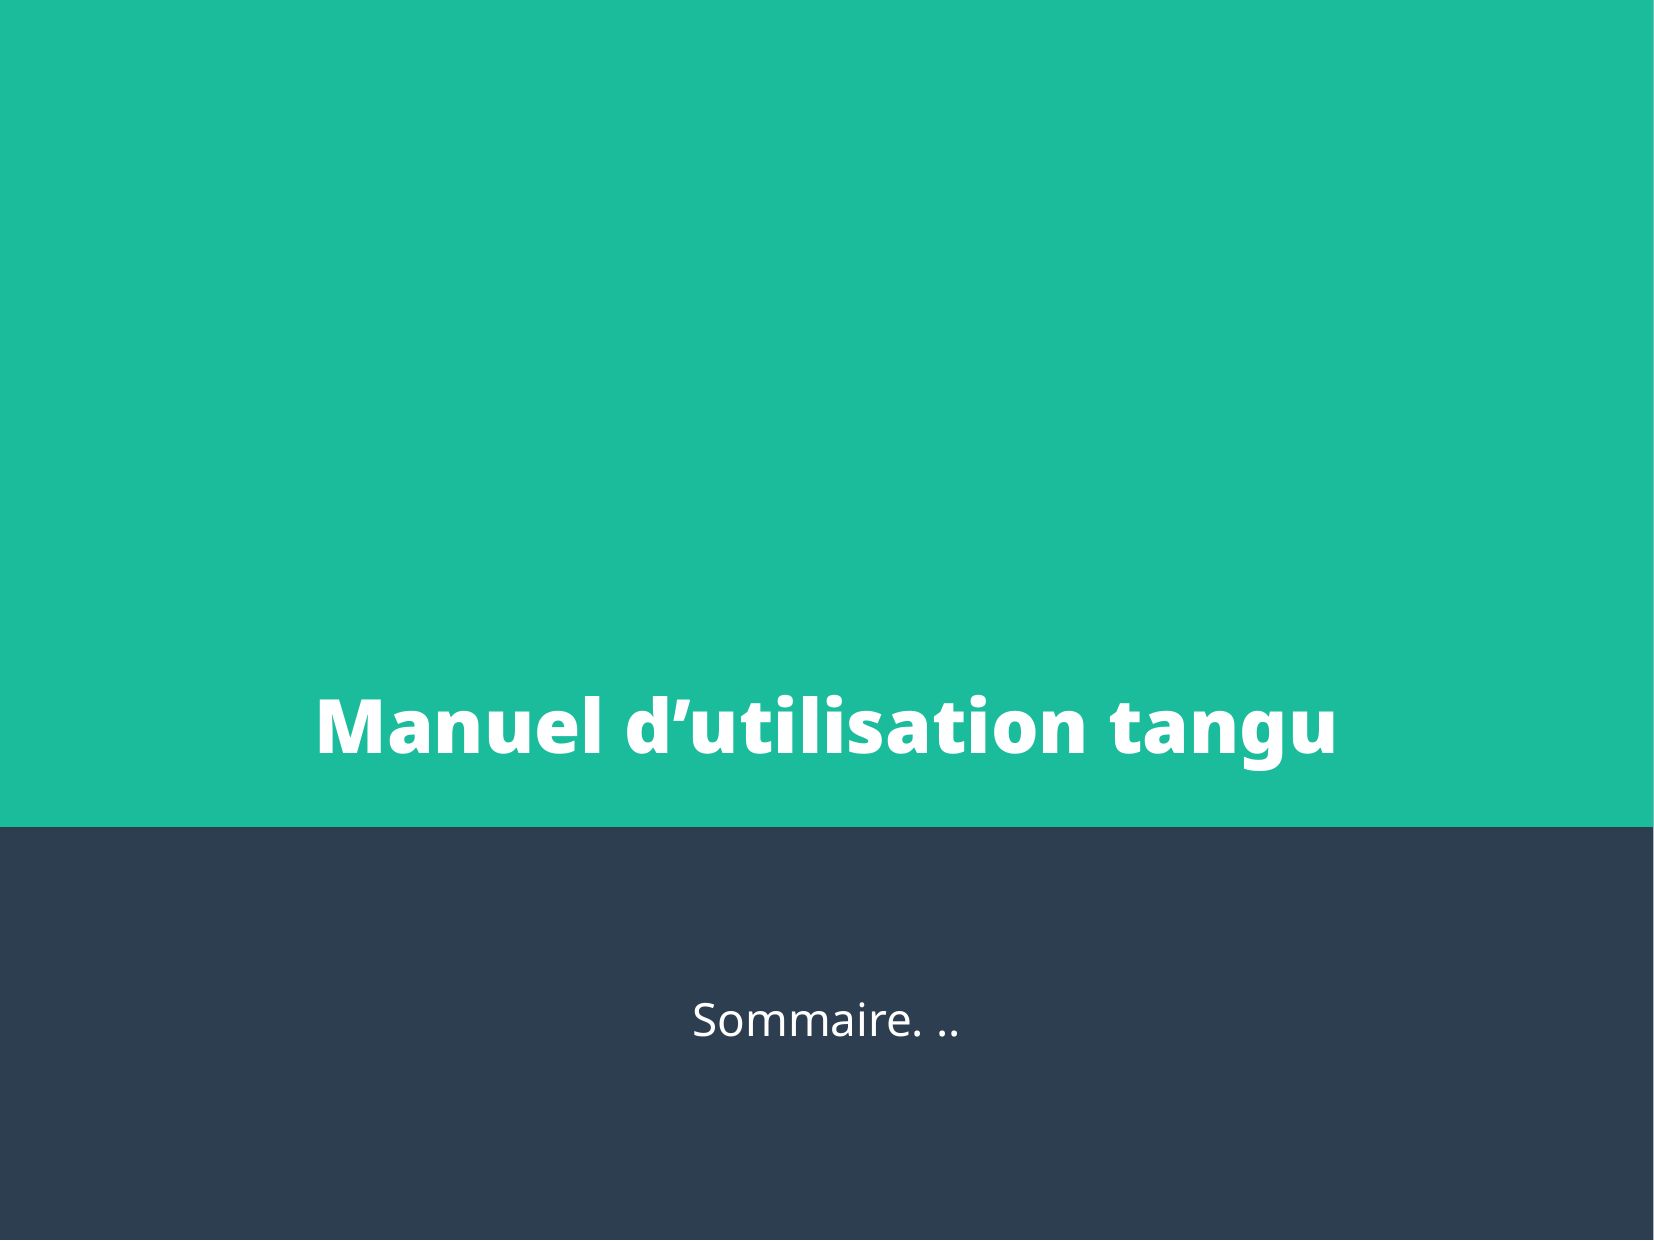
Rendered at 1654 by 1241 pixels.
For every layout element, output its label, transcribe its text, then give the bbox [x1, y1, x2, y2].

title Manuel d’utilisation tangu [59, 620, 1595, 778]
subtitle Sommaire. .. [59, 856, 1595, 1182]
